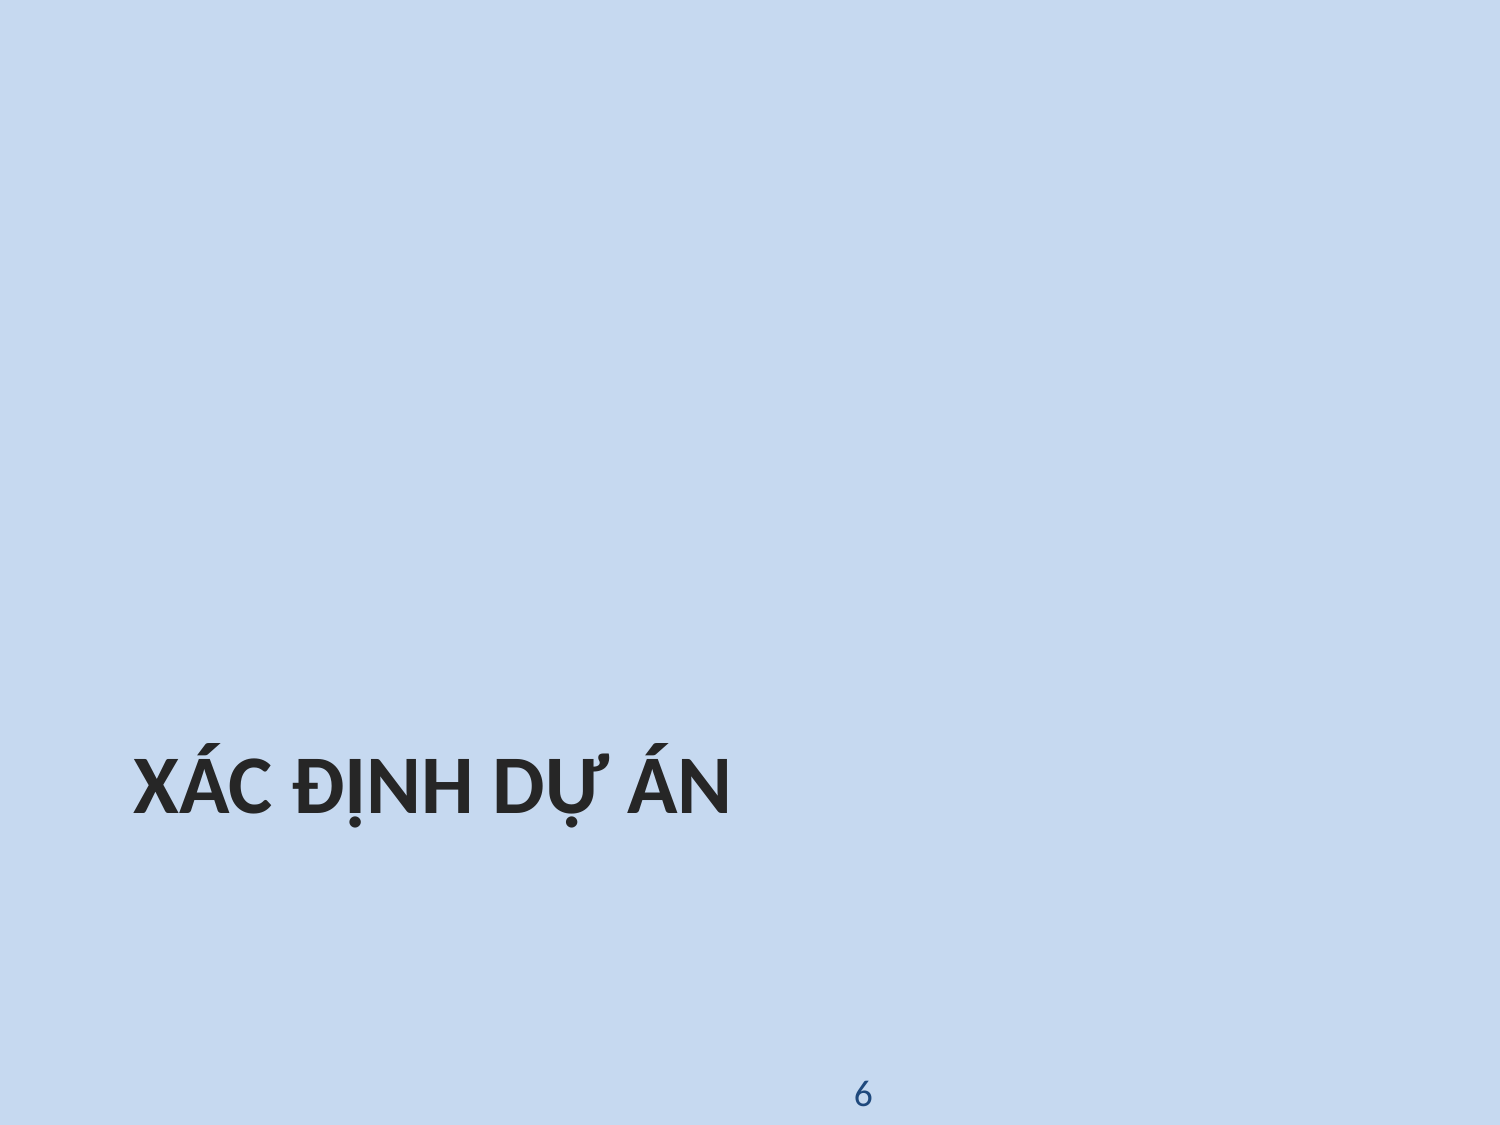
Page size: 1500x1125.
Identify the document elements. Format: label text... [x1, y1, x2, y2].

title XÁC ĐỊNH DỰ ÁN [118, 722, 1394, 947]
